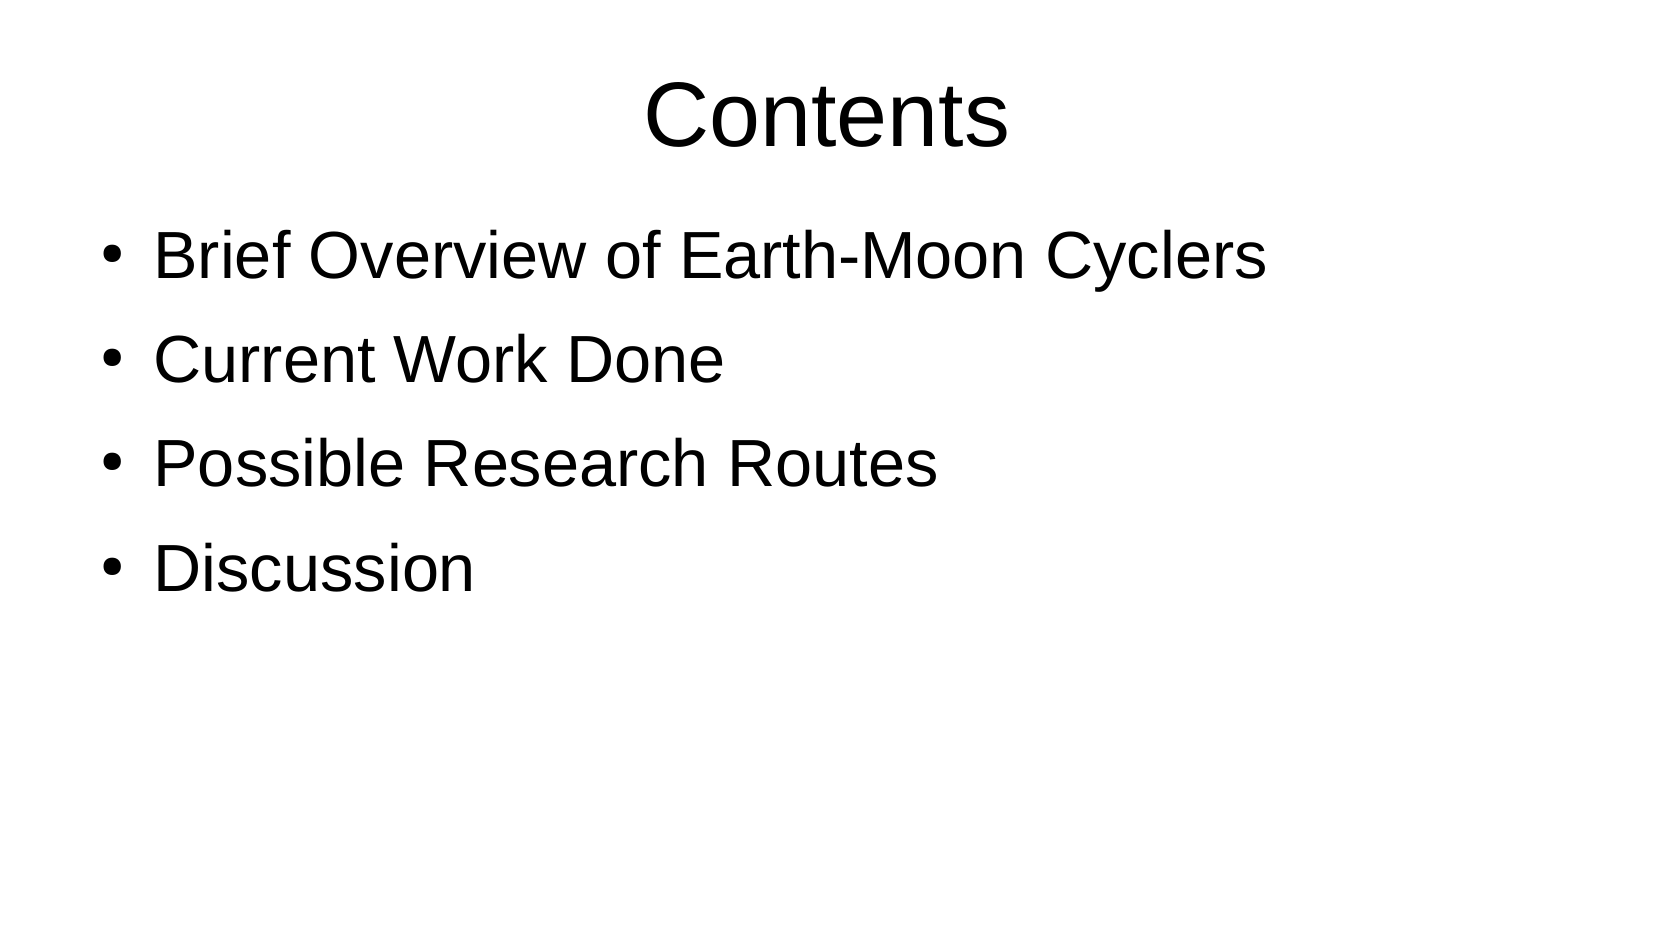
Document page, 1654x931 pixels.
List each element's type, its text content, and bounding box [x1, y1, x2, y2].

list Brief Overview of Earth-Moon Cyclers Current Work Done Possible Research Routes Discussion [82, 217, 1571, 758]
title Contents [82, 37, 1571, 193]
